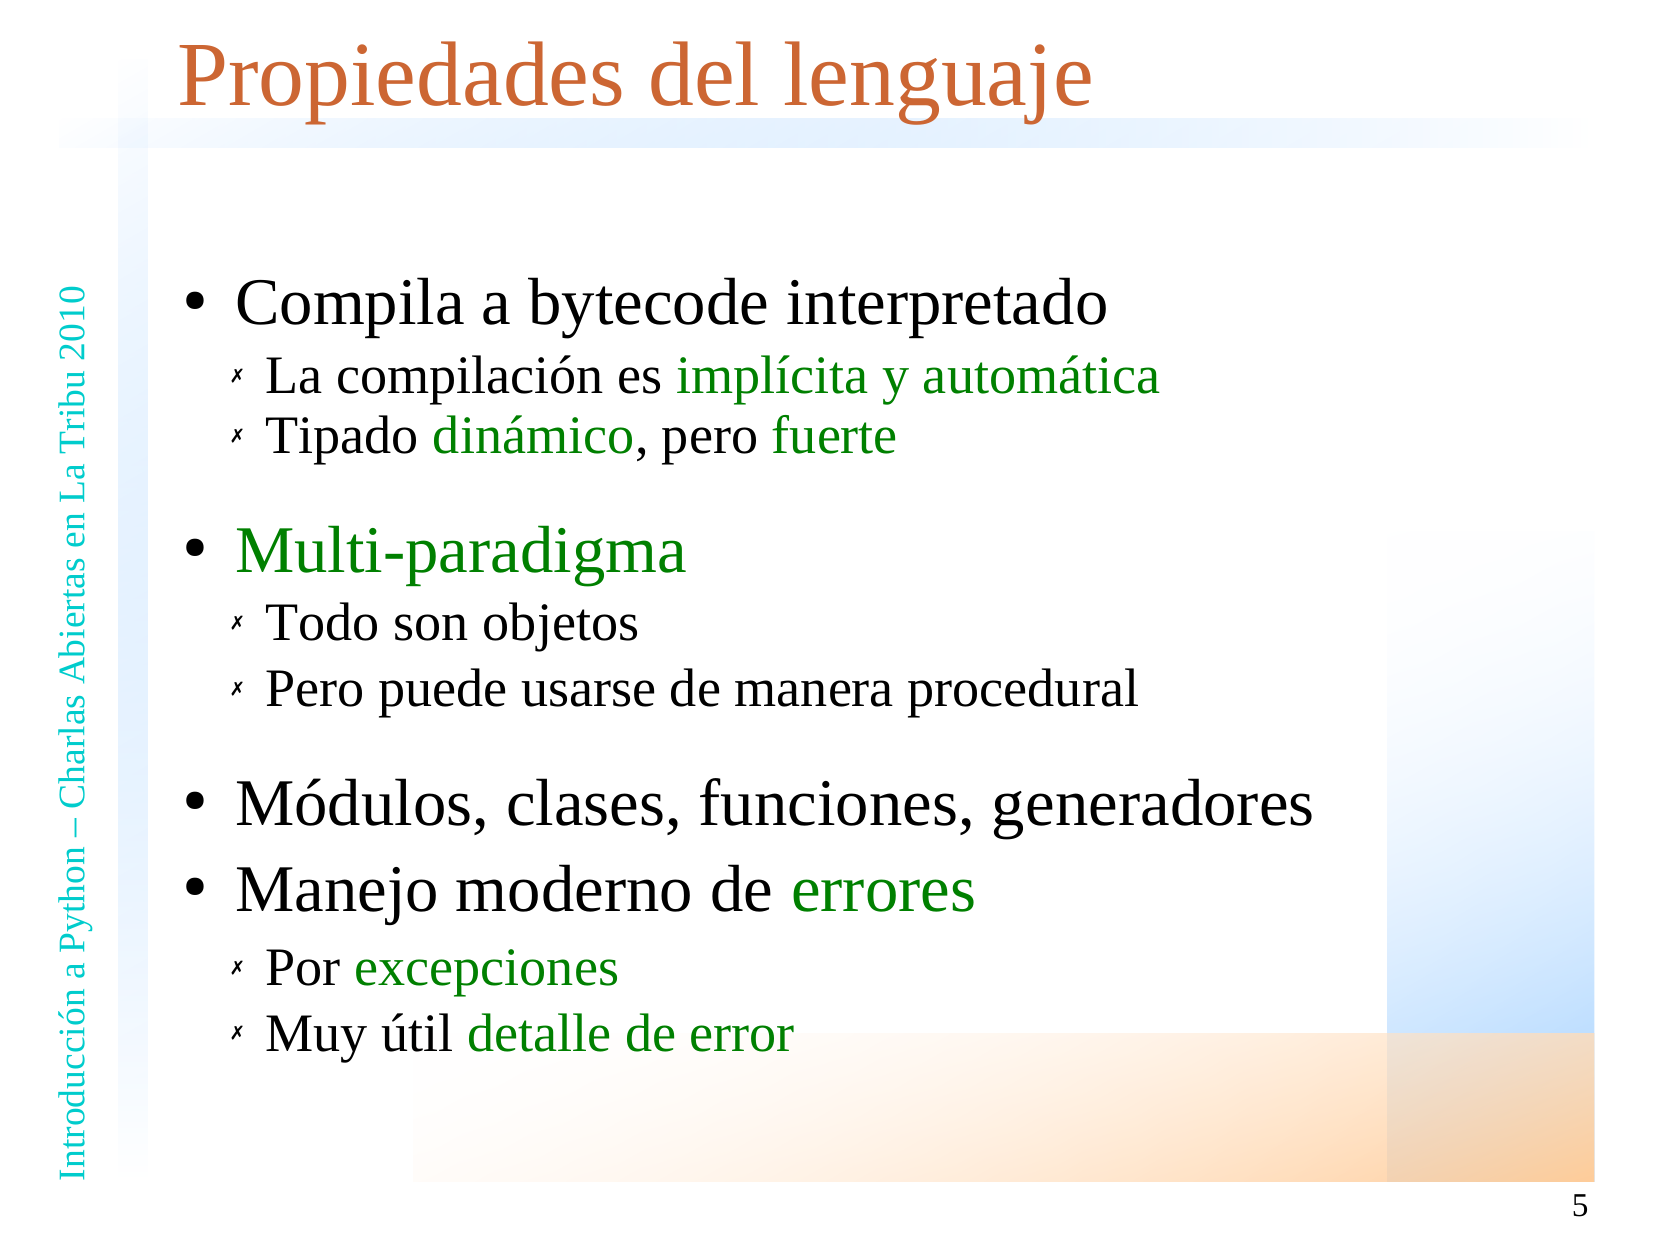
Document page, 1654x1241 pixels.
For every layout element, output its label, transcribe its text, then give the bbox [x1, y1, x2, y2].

title Propiedades del lenguaje [177, 0, 1595, 147]
subtitle Compila a bytecode interpretado La compilación es implícita y automática Tipado dinámico, pero fuerte Multi-paradigma Todo son objetos Pero puede usarse de manera procedural Módulos, clases, funciones, generadores Manejo moderno de errores Por excepciones Muy útil detalle de error [147, 147, 1595, 1181]
